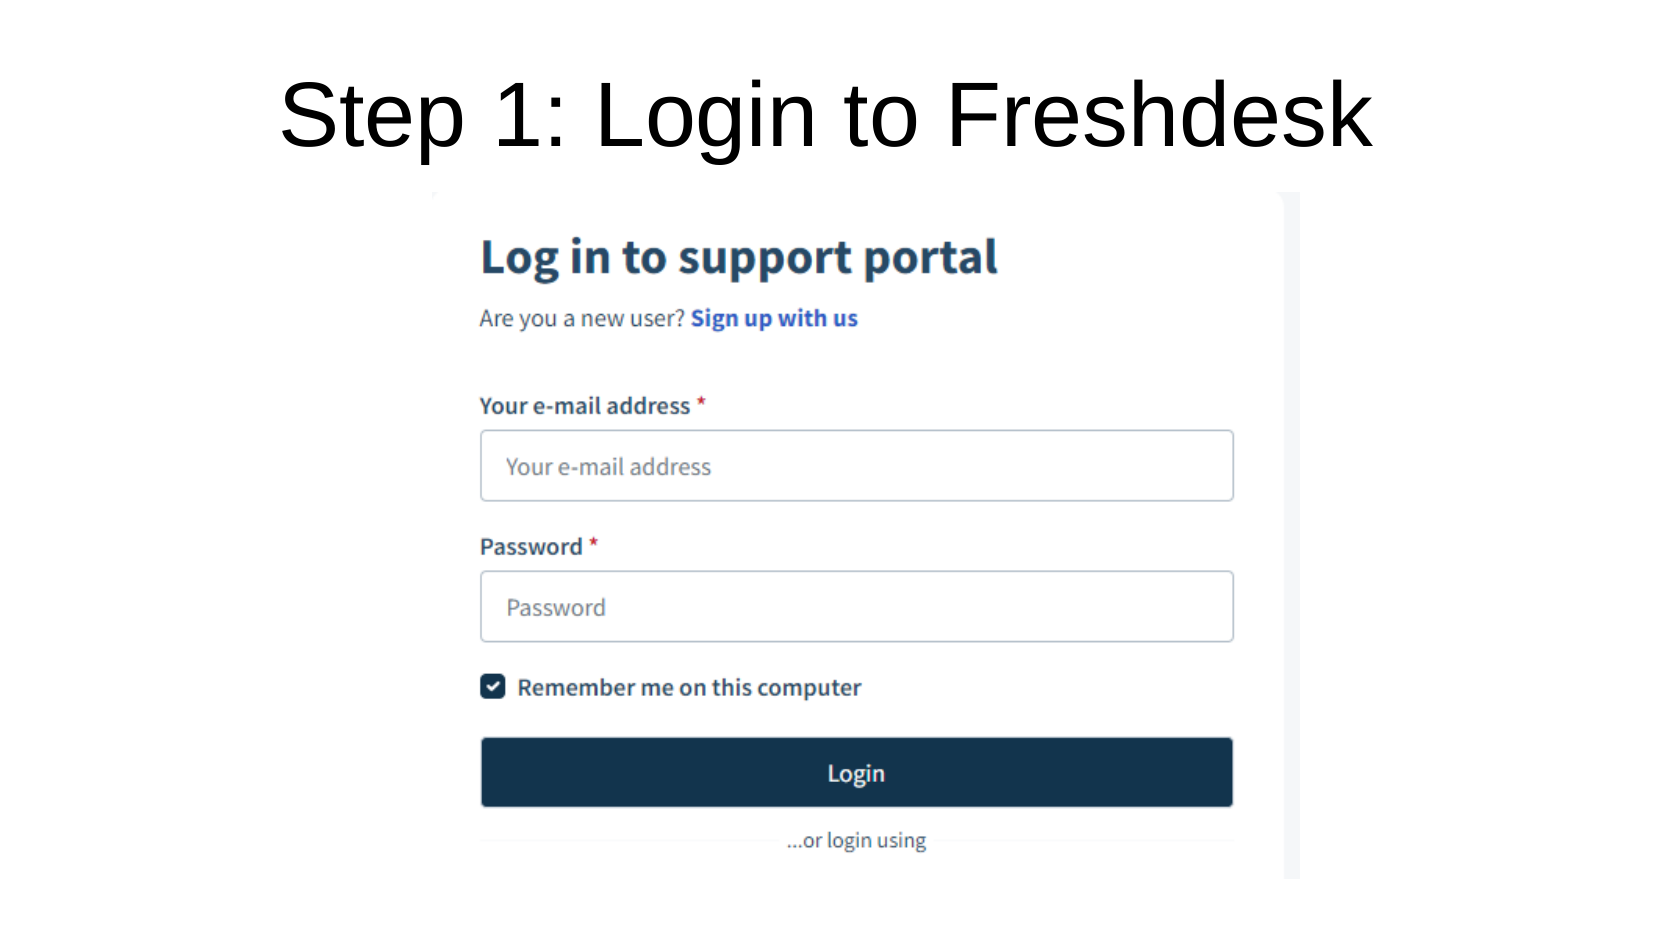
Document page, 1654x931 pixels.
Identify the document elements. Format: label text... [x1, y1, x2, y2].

picture [432, 192, 1300, 879]
title Step 1: Login to Freshdesk [82, 37, 1571, 193]
